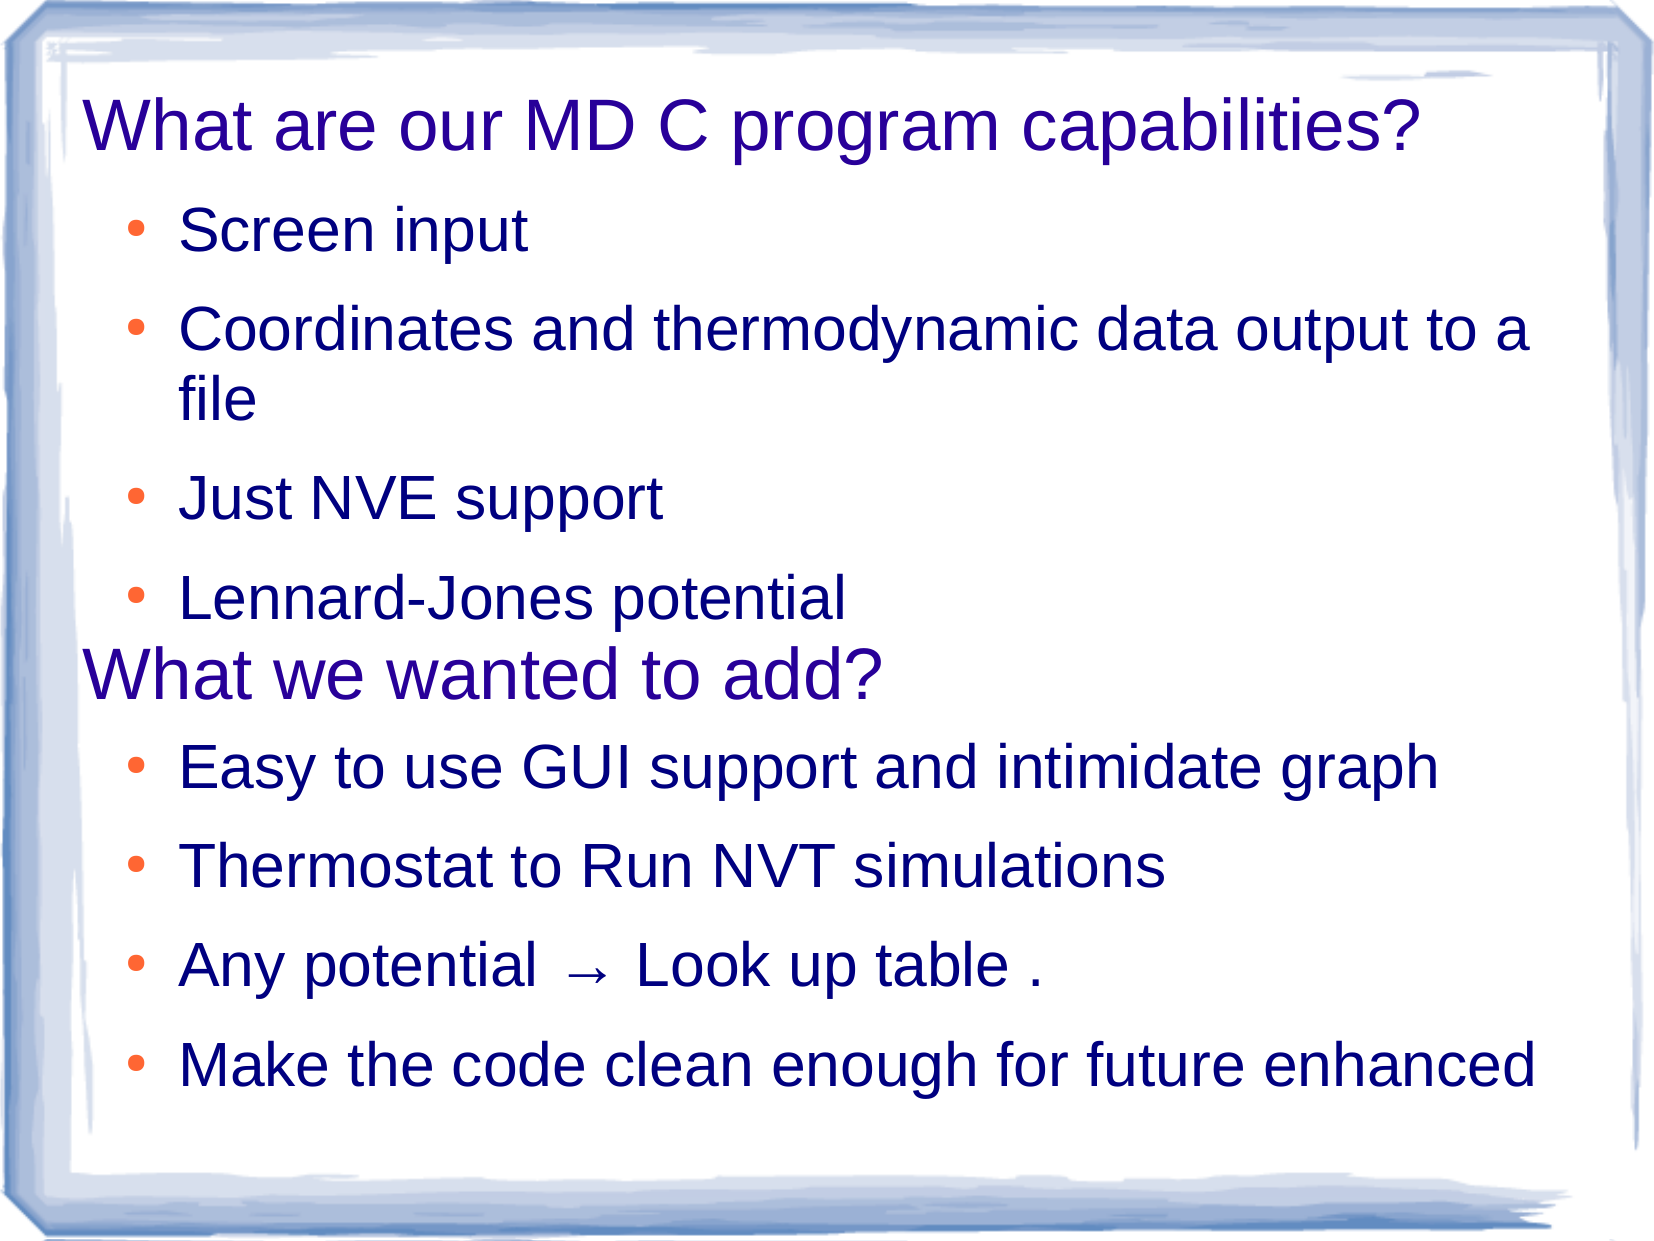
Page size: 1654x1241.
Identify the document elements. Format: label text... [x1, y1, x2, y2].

picture [0, 0, 1654, 1241]
list Screen input Coordinates and thermodynamic data output to a file Just NVE support Lennard-Jones potential [107, 195, 1561, 598]
title What are our MD C program capabilities? [82, 49, 1571, 196]
list Easy to use GUI support and intimidate graph Thermostat to Run NVT simulations Any potential → Look up table . Make the code clean enough for future enhanced [107, 731, 1561, 1100]
title What we wanted to add? [82, 598, 1571, 745]
